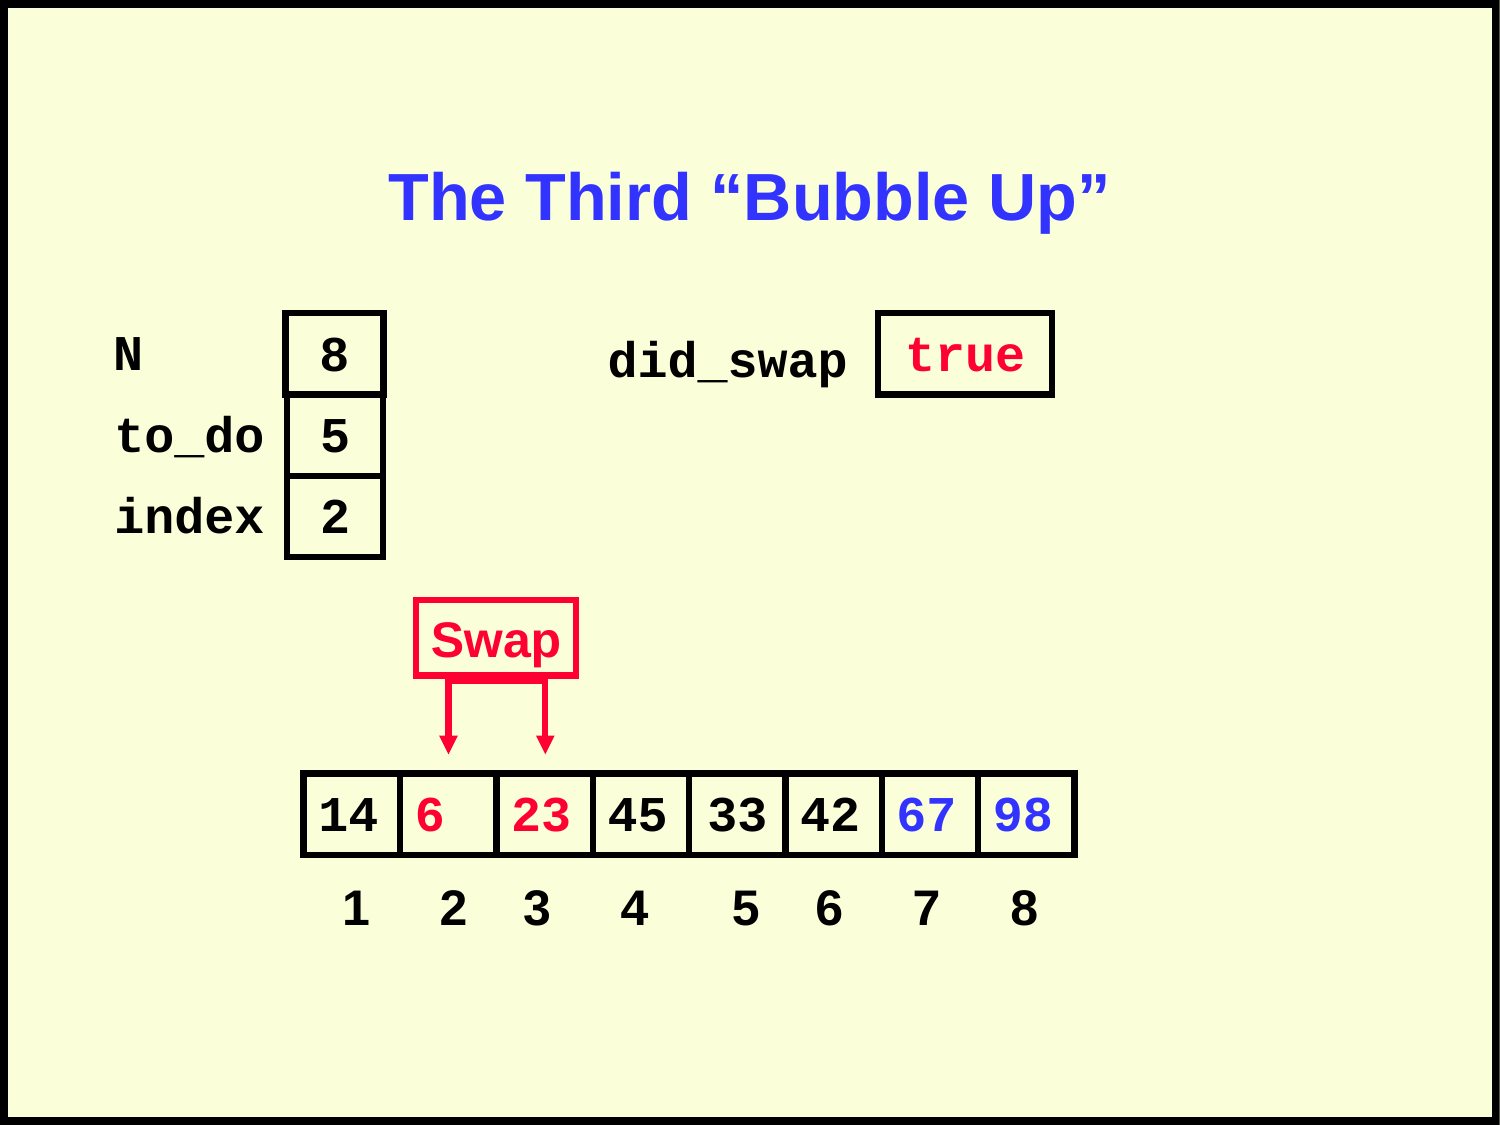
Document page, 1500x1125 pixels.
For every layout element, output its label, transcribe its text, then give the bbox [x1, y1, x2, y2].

text_box 5 [286, 395, 384, 475]
text_box 2 [286, 475, 384, 558]
text_box 8 [285, 313, 384, 395]
text_box 14 [303, 773, 400, 855]
text_box to_do [99, 394, 280, 470]
text_box 23 [497, 773, 592, 855]
text_box 98 [978, 773, 1075, 855]
text_box 45 [592, 773, 689, 855]
text_box Swap [416, 599, 577, 676]
text_box 67 [881, 773, 978, 855]
text_box did_swap [592, 319, 877, 395]
text_box index [99, 475, 280, 552]
text_box N [98, 313, 279, 389]
text_box 42 [786, 773, 881, 855]
text_box 1 2 3 4 5 6 7 8 [327, 868, 1055, 944]
title The Third “Bubble Up” [112, 99, 1388, 288]
text_box 33 [689, 773, 786, 855]
text_box 6 [400, 773, 497, 855]
text_box true [877, 313, 1053, 395]
